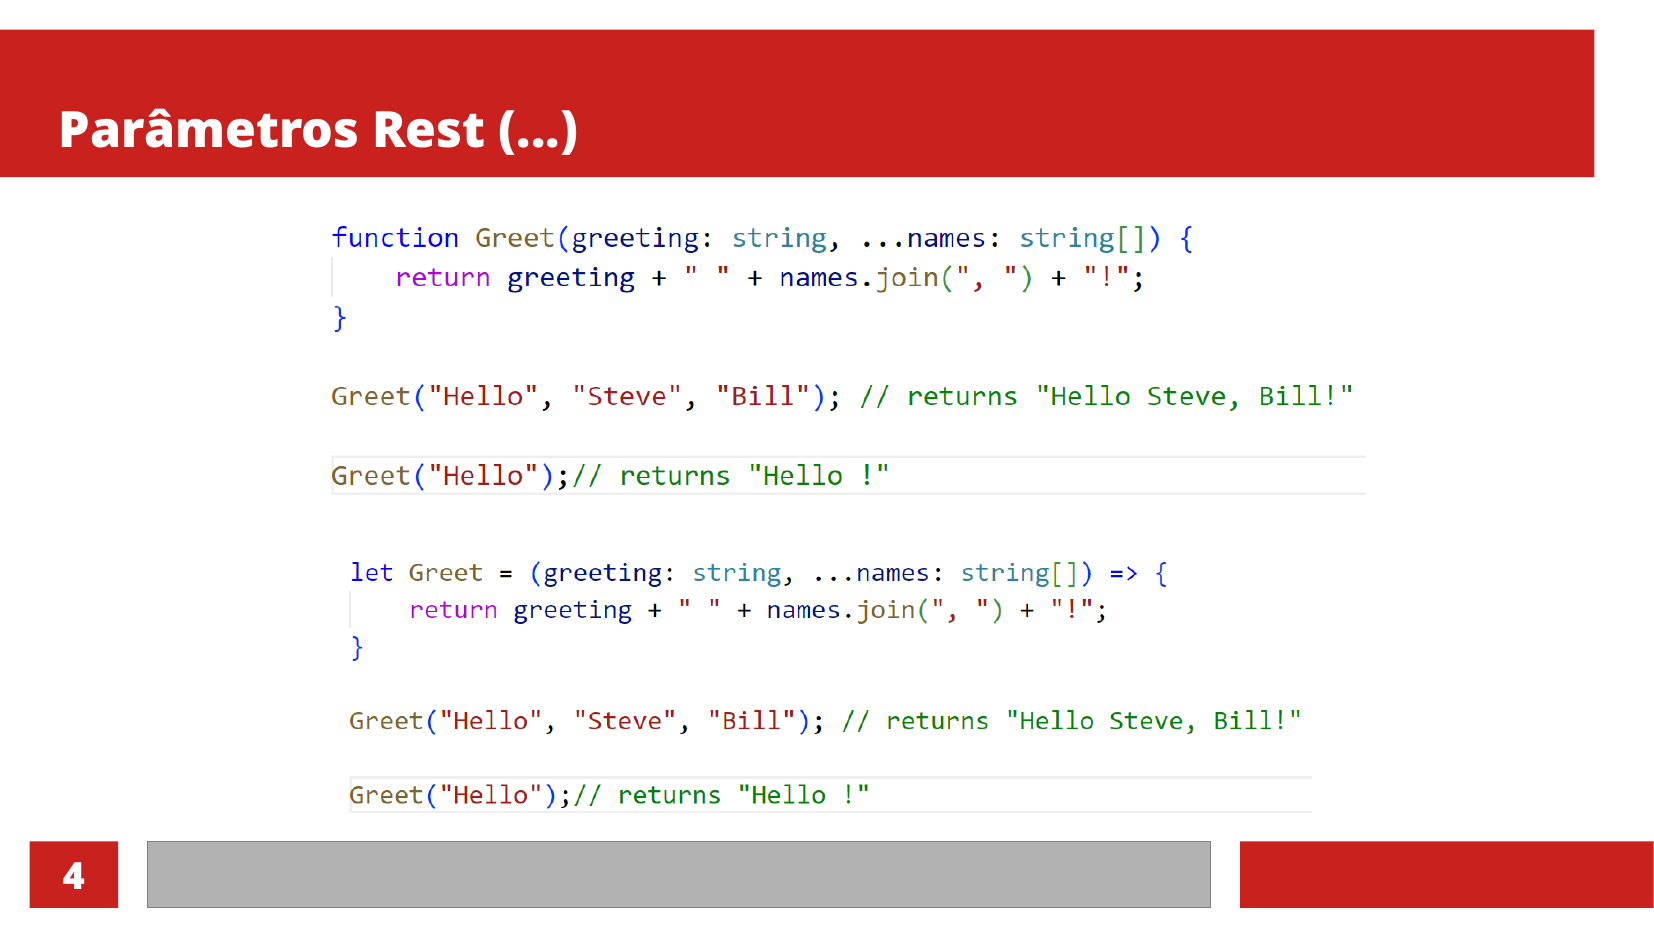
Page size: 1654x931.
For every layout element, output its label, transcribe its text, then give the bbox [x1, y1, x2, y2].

picture [340, 546, 1312, 822]
picture [324, 211, 1366, 500]
title Parâmetros Rest (...) [59, 44, 1595, 163]
